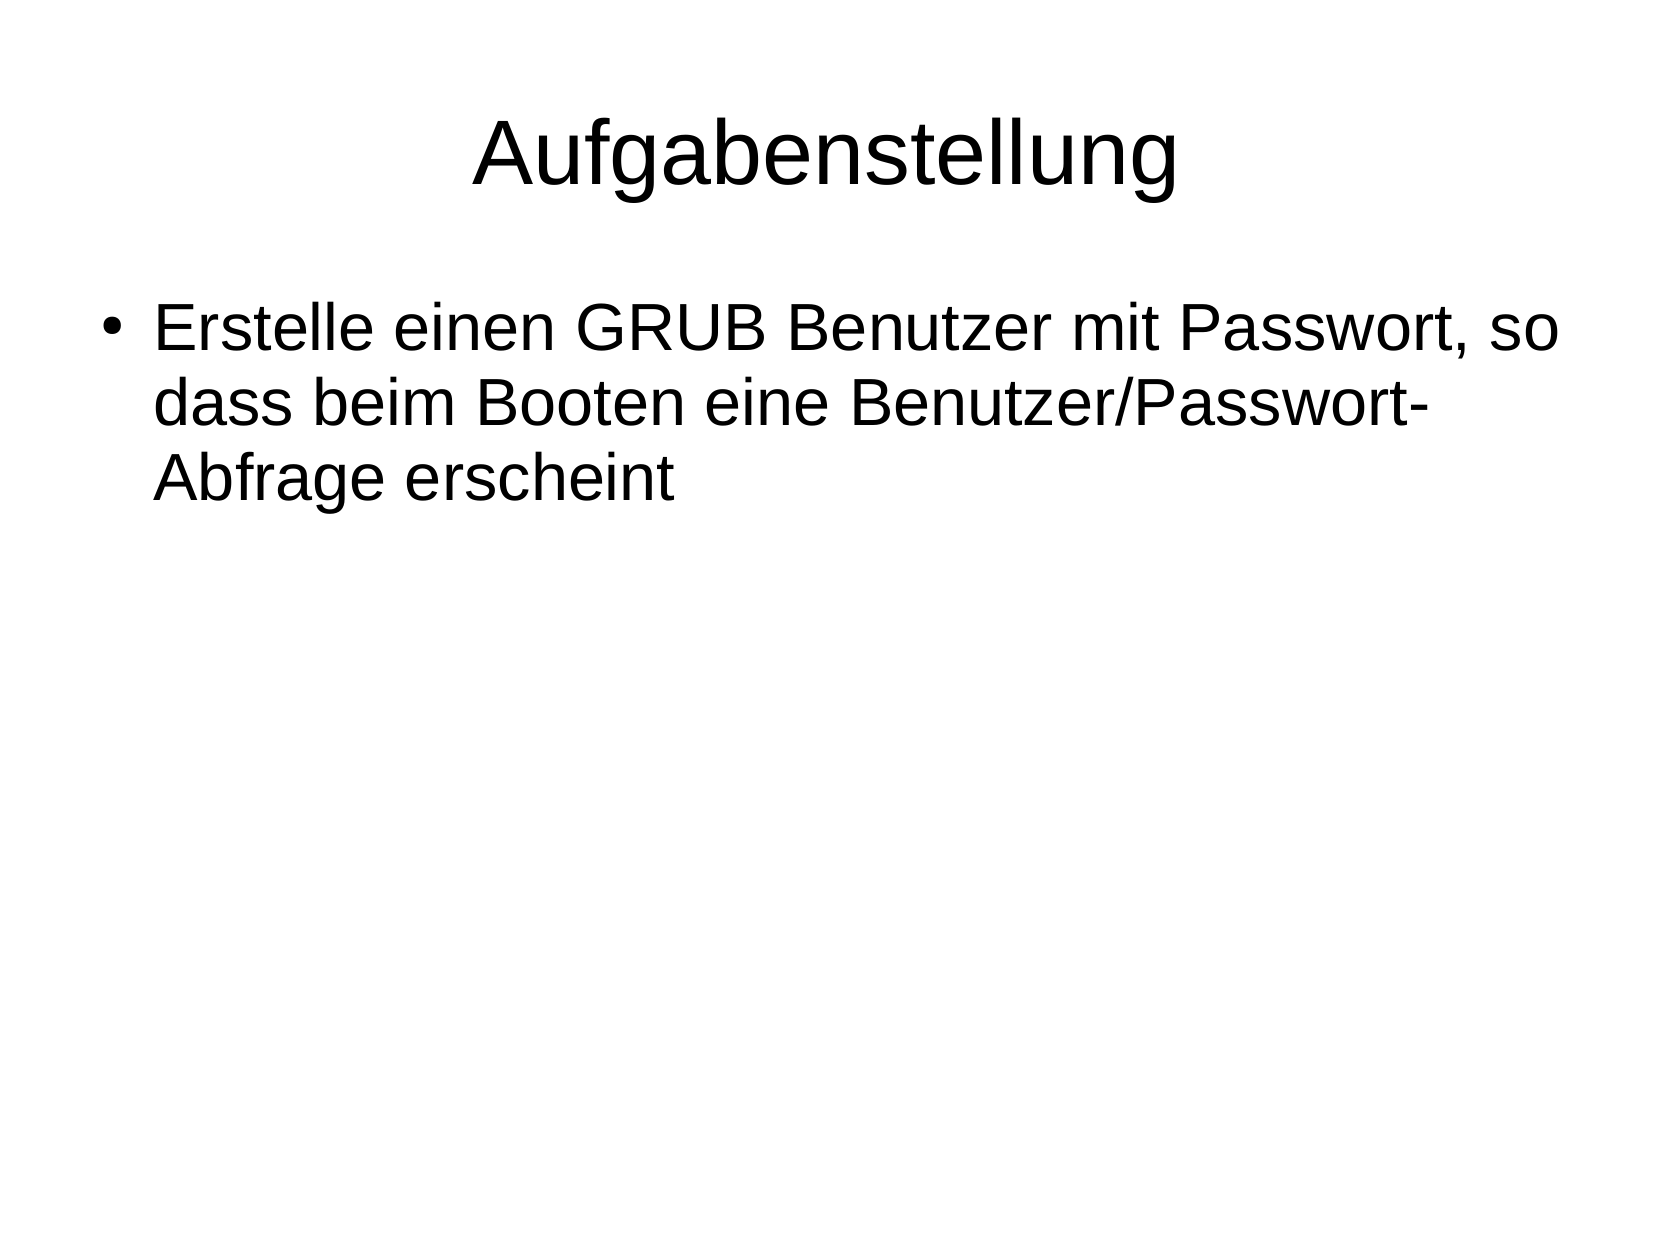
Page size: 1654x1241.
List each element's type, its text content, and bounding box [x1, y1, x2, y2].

list Erstelle einen GRUB Benutzer mit Passwort, so dass beim Booten eine Benutzer/Passwort-Abfrage erscheint [82, 290, 1571, 1010]
title Aufgabenstellung [82, 49, 1571, 257]
